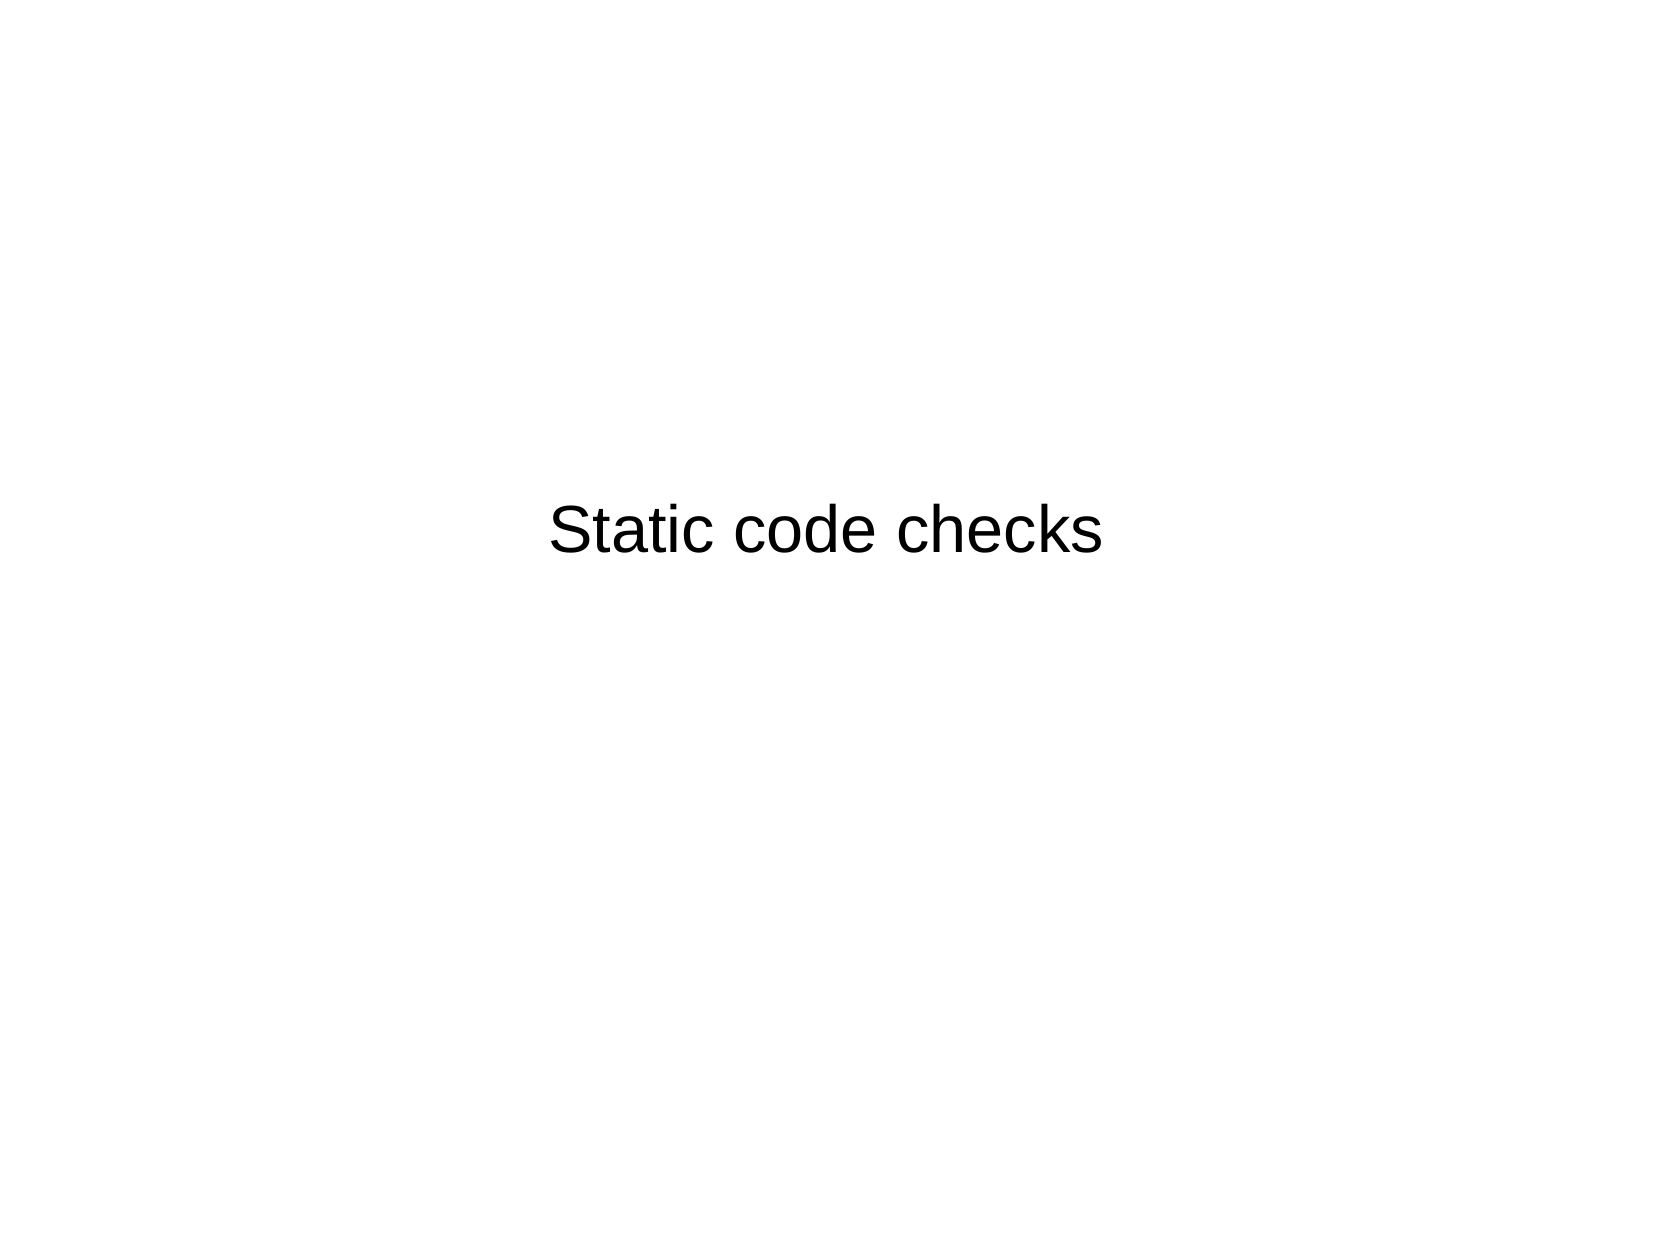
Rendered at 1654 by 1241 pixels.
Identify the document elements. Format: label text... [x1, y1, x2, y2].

subtitle Static code checks [82, 49, 1571, 1010]
